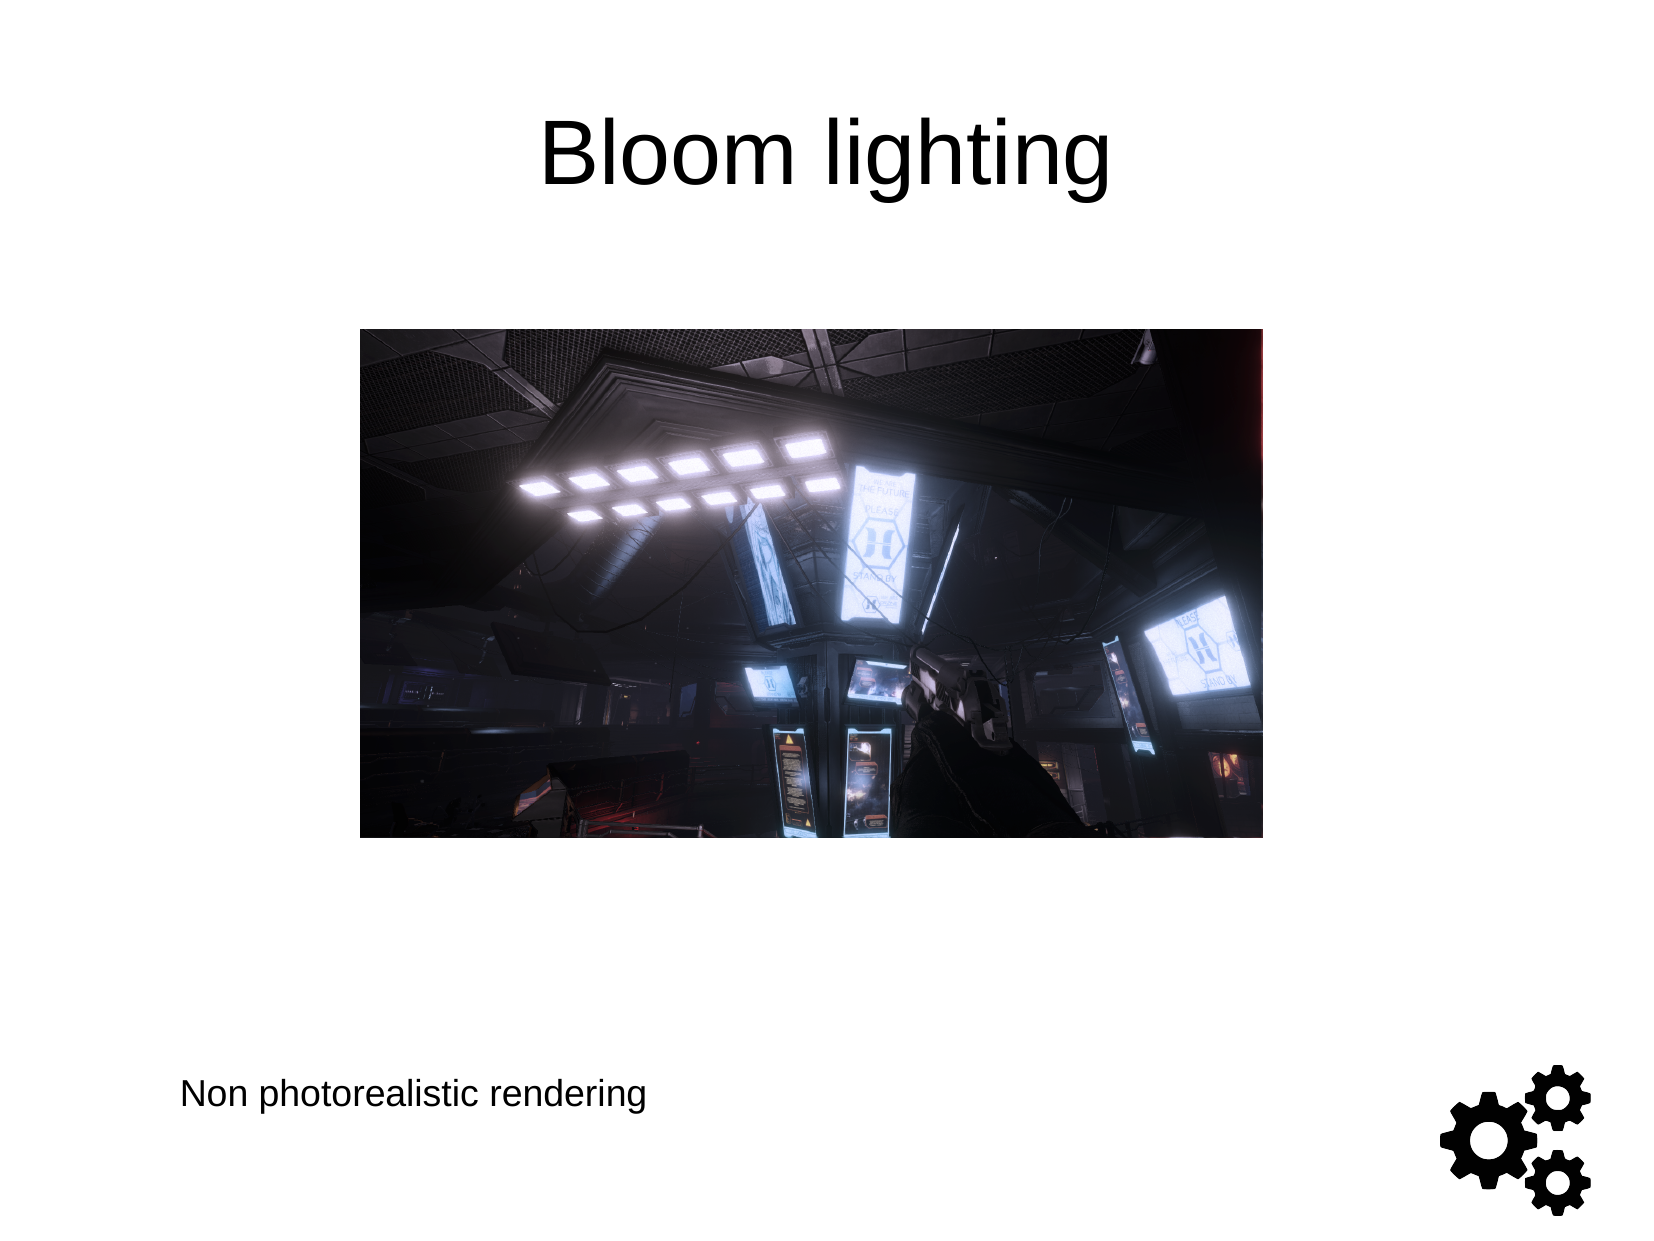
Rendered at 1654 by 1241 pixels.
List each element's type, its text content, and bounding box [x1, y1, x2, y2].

picture [360, 329, 1263, 838]
text_box Non photorealistic rendering [165, 1065, 663, 1122]
title Bloom lighting [82, 49, 1571, 257]
picture [1440, 1065, 1591, 1216]
